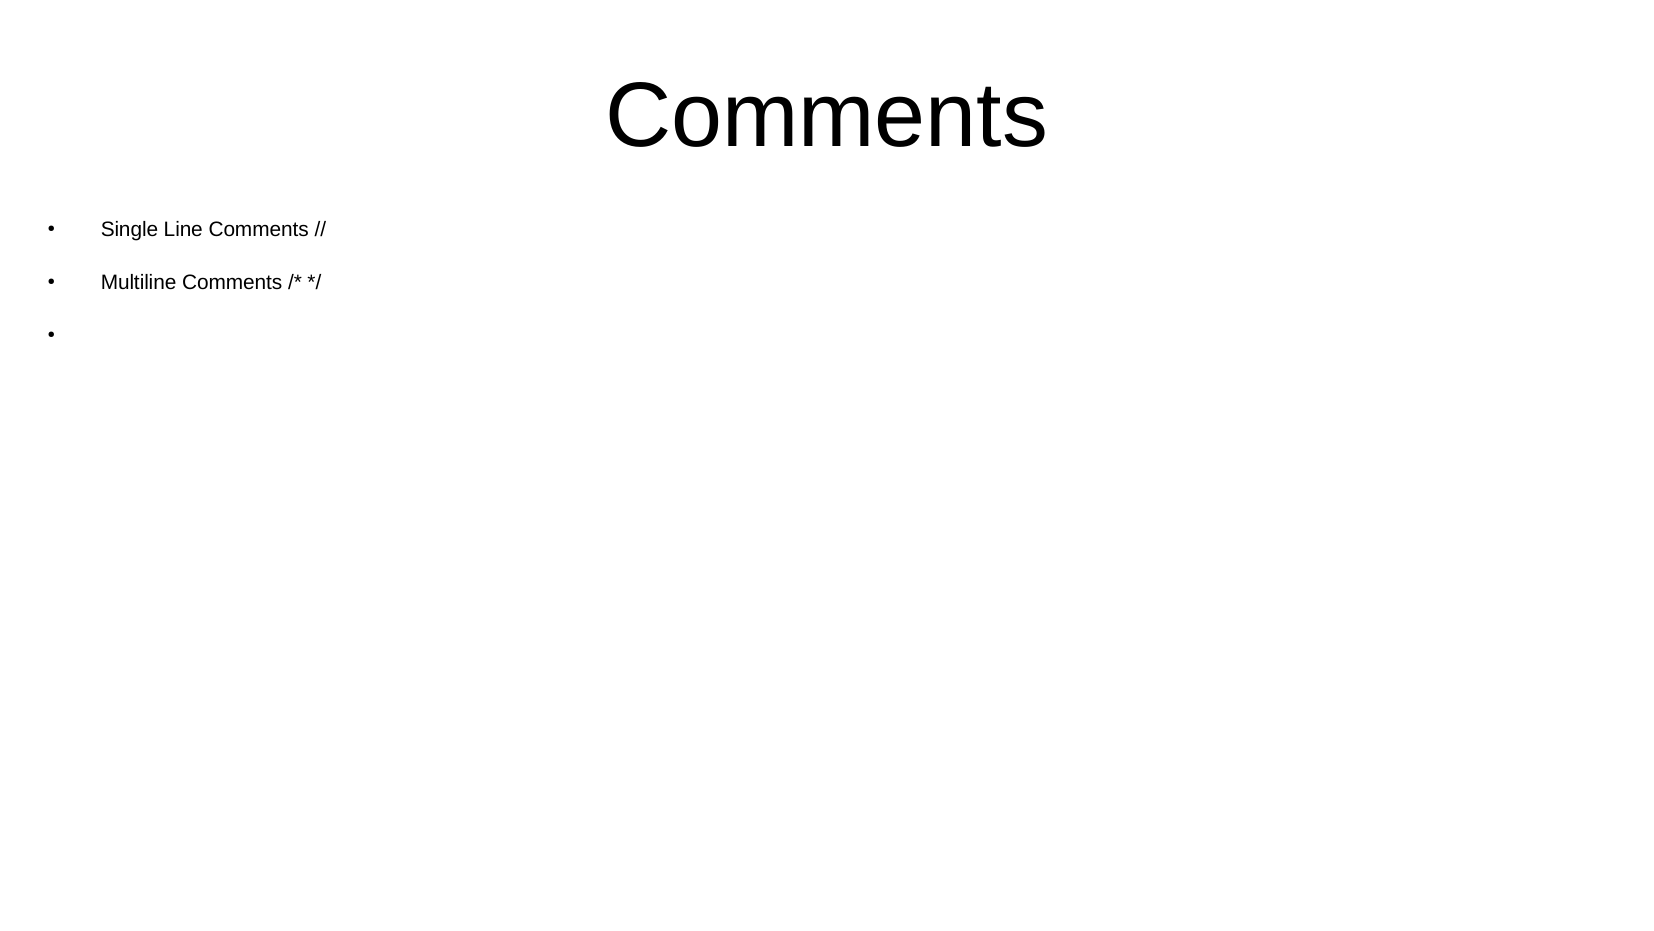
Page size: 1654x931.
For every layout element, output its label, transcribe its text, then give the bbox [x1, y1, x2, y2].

list Single Line Comments // Multiline Comments /* */ [30, 217, 1571, 916]
title Comments [82, 37, 1571, 193]
